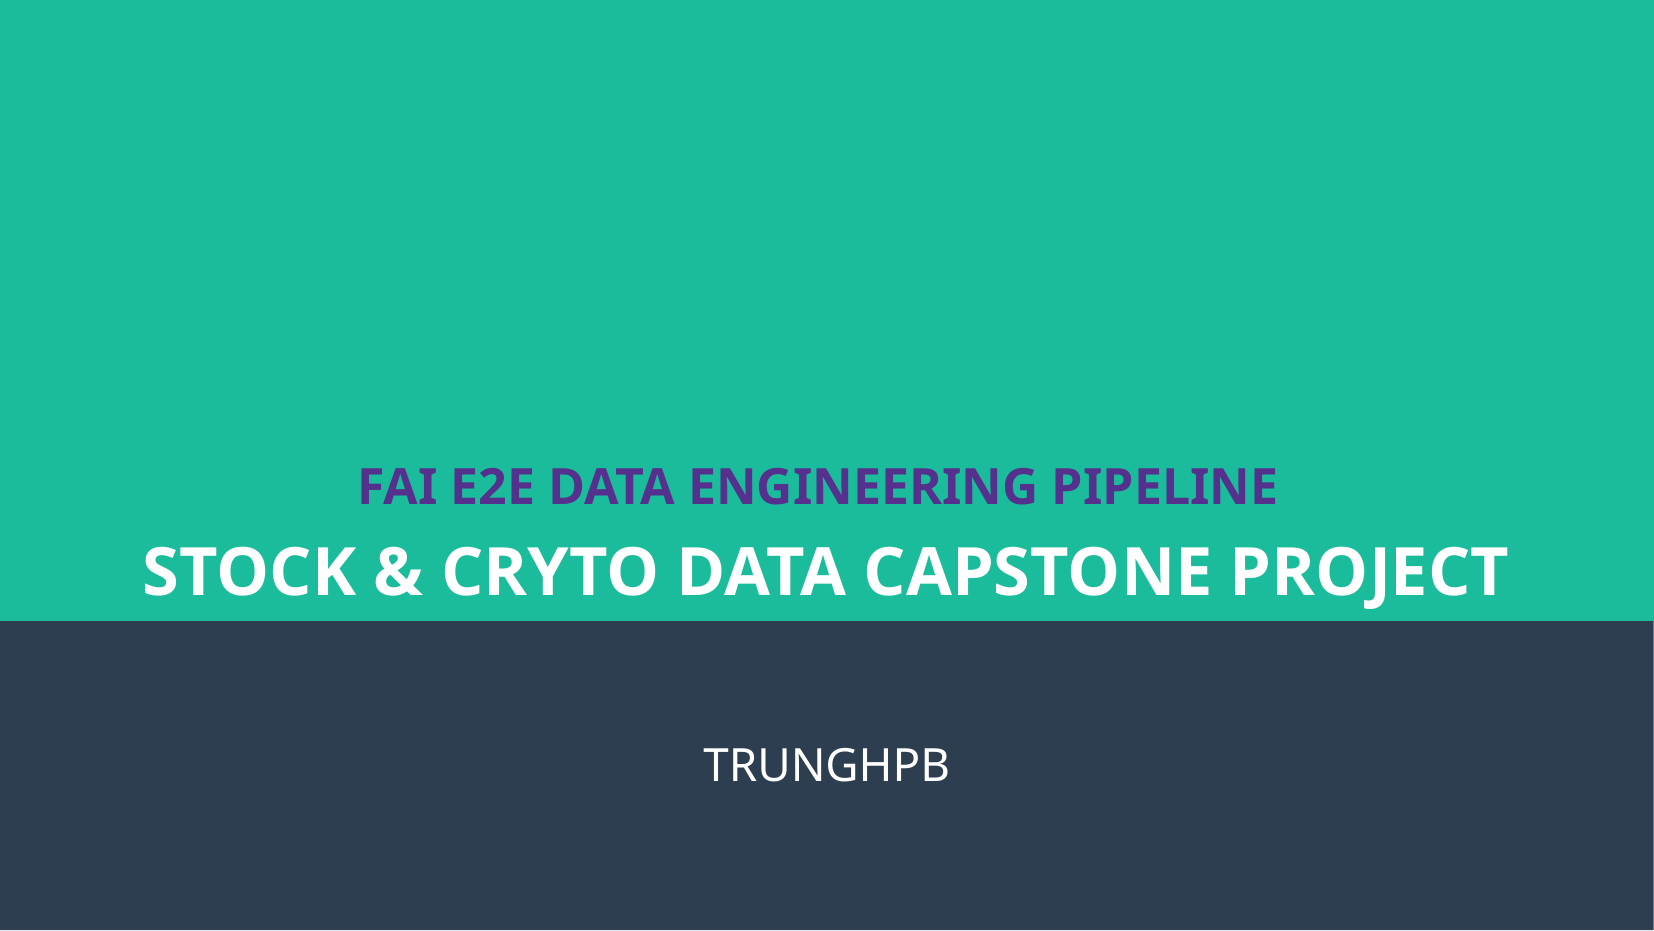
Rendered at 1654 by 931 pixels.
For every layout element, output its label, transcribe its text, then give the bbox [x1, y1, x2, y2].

title FAI E2E DATA ENGINEERING PIPELINE STOCK & CRYTO DATA CAPSTONE PROJECT [59, 433, 1595, 615]
subtitle TRUNGHPB [59, 642, 1595, 886]
